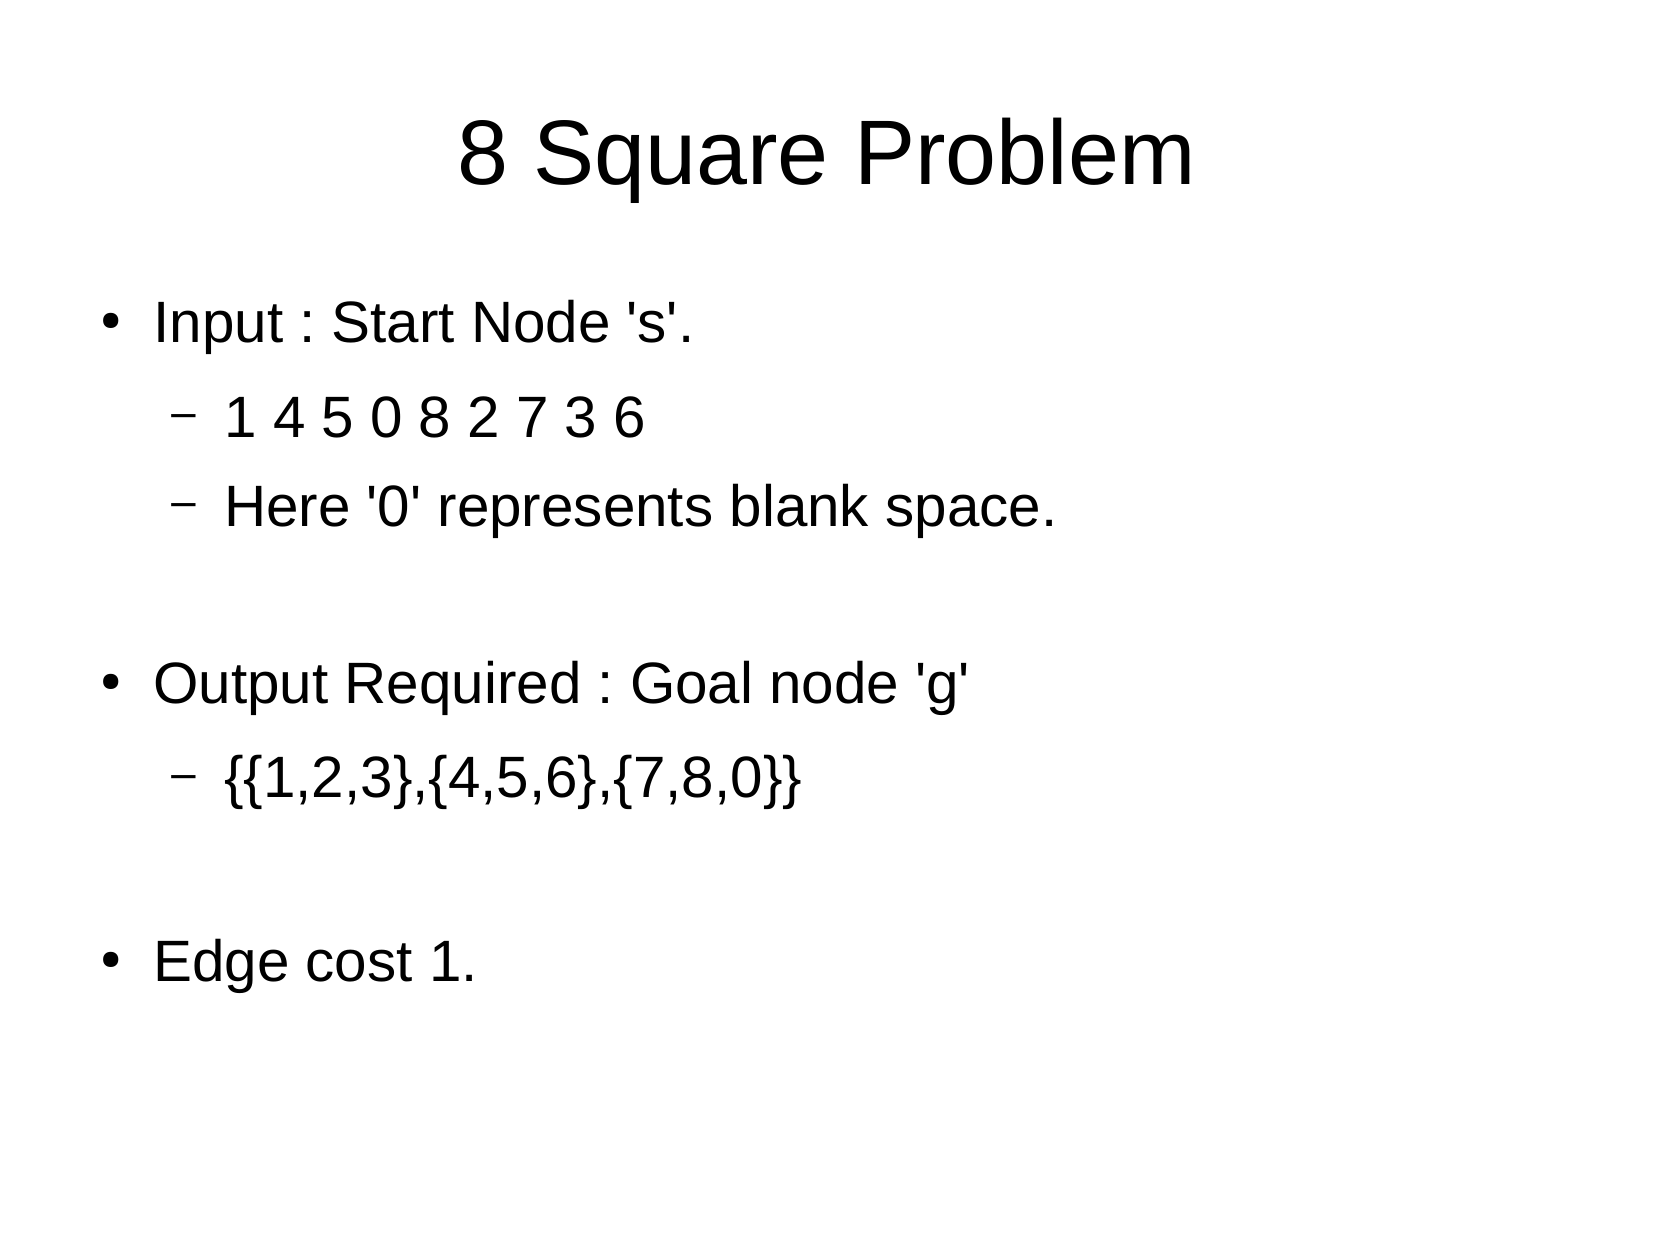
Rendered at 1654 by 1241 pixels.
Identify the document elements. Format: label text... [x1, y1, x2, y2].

list Input : Start Node 's'. 1 4 5 0 8 2 7 3 6 Here '0' represents blank space. Output Required : Goal node 'g' {{1,2,3},{4,5,6},{7,8,0}} Edge cost 1. [82, 290, 1538, 1134]
title 8 Square Problem [82, 49, 1571, 257]
